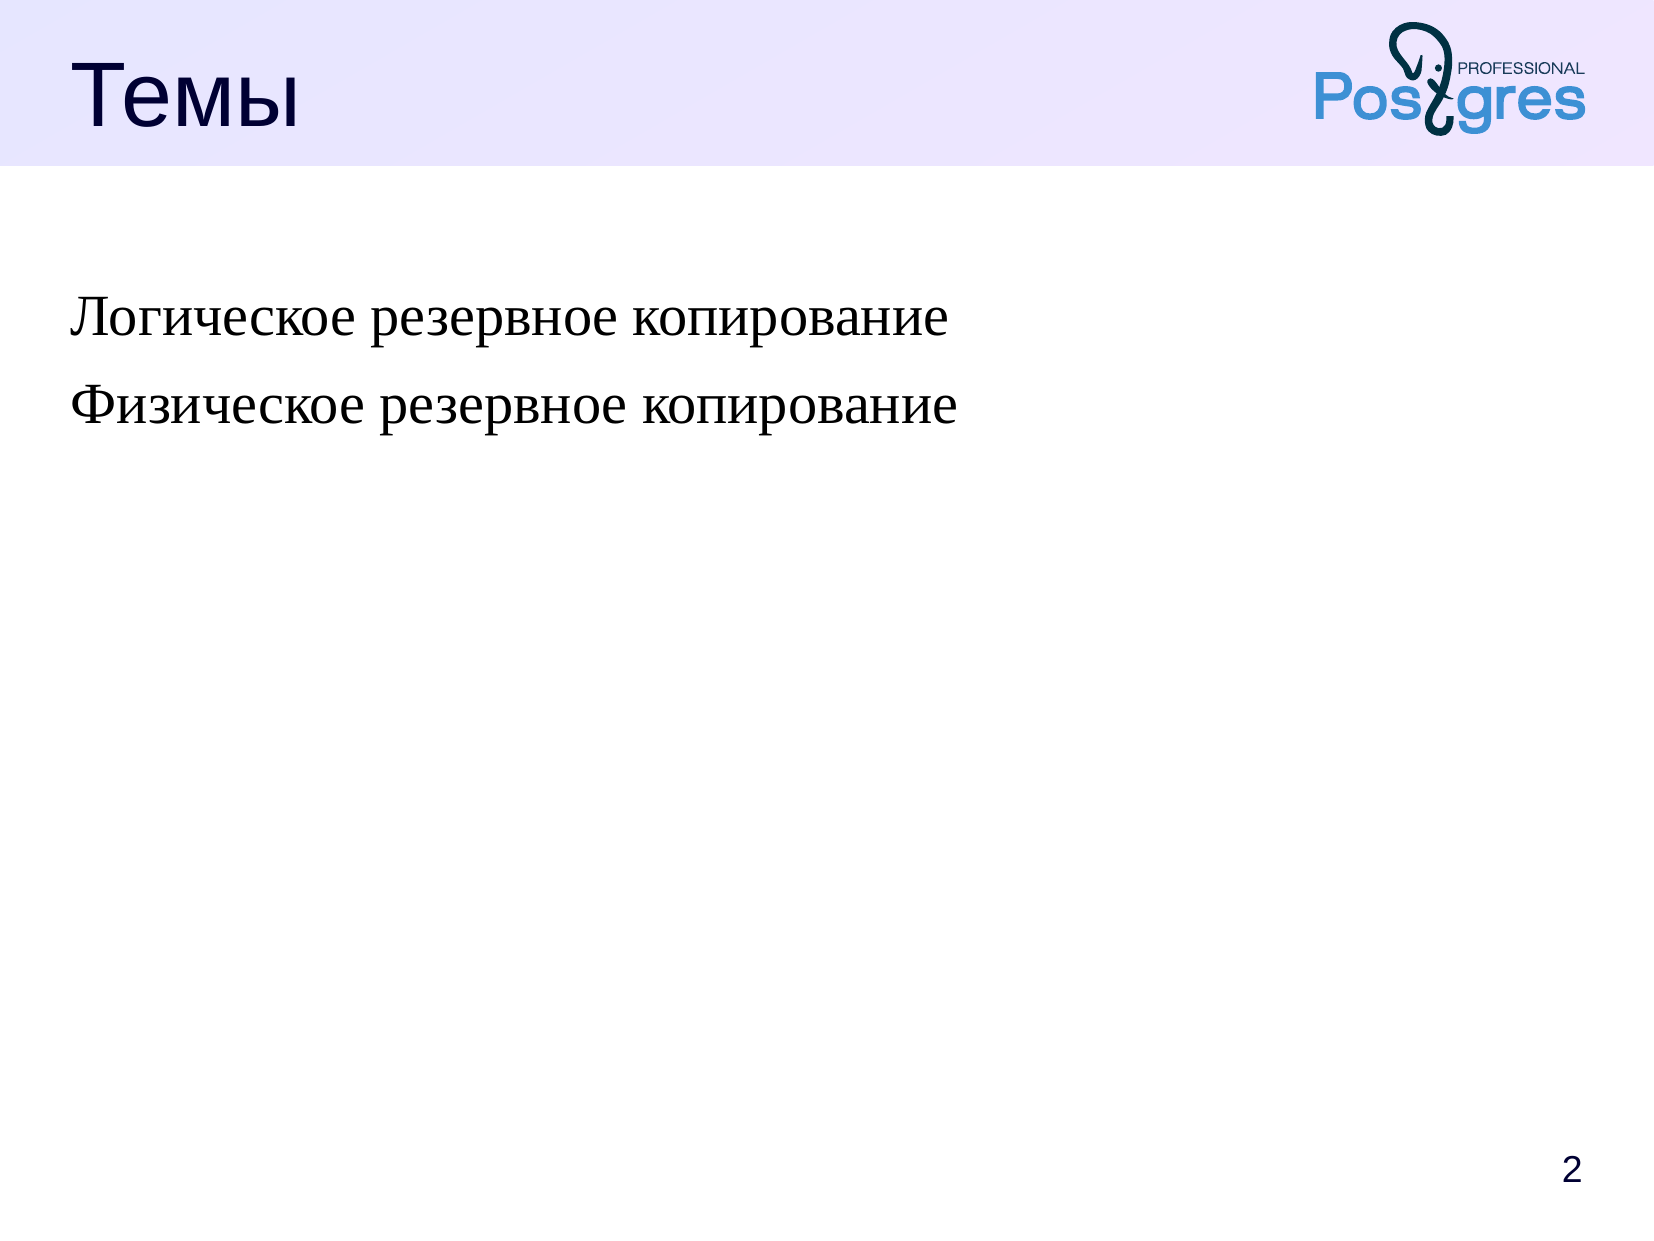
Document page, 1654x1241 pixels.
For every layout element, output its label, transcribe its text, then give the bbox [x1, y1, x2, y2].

list Логическое резервное копирование Физическое резервное копирование [70, 283, 1583, 1141]
title Темы [70, 43, 1241, 147]
